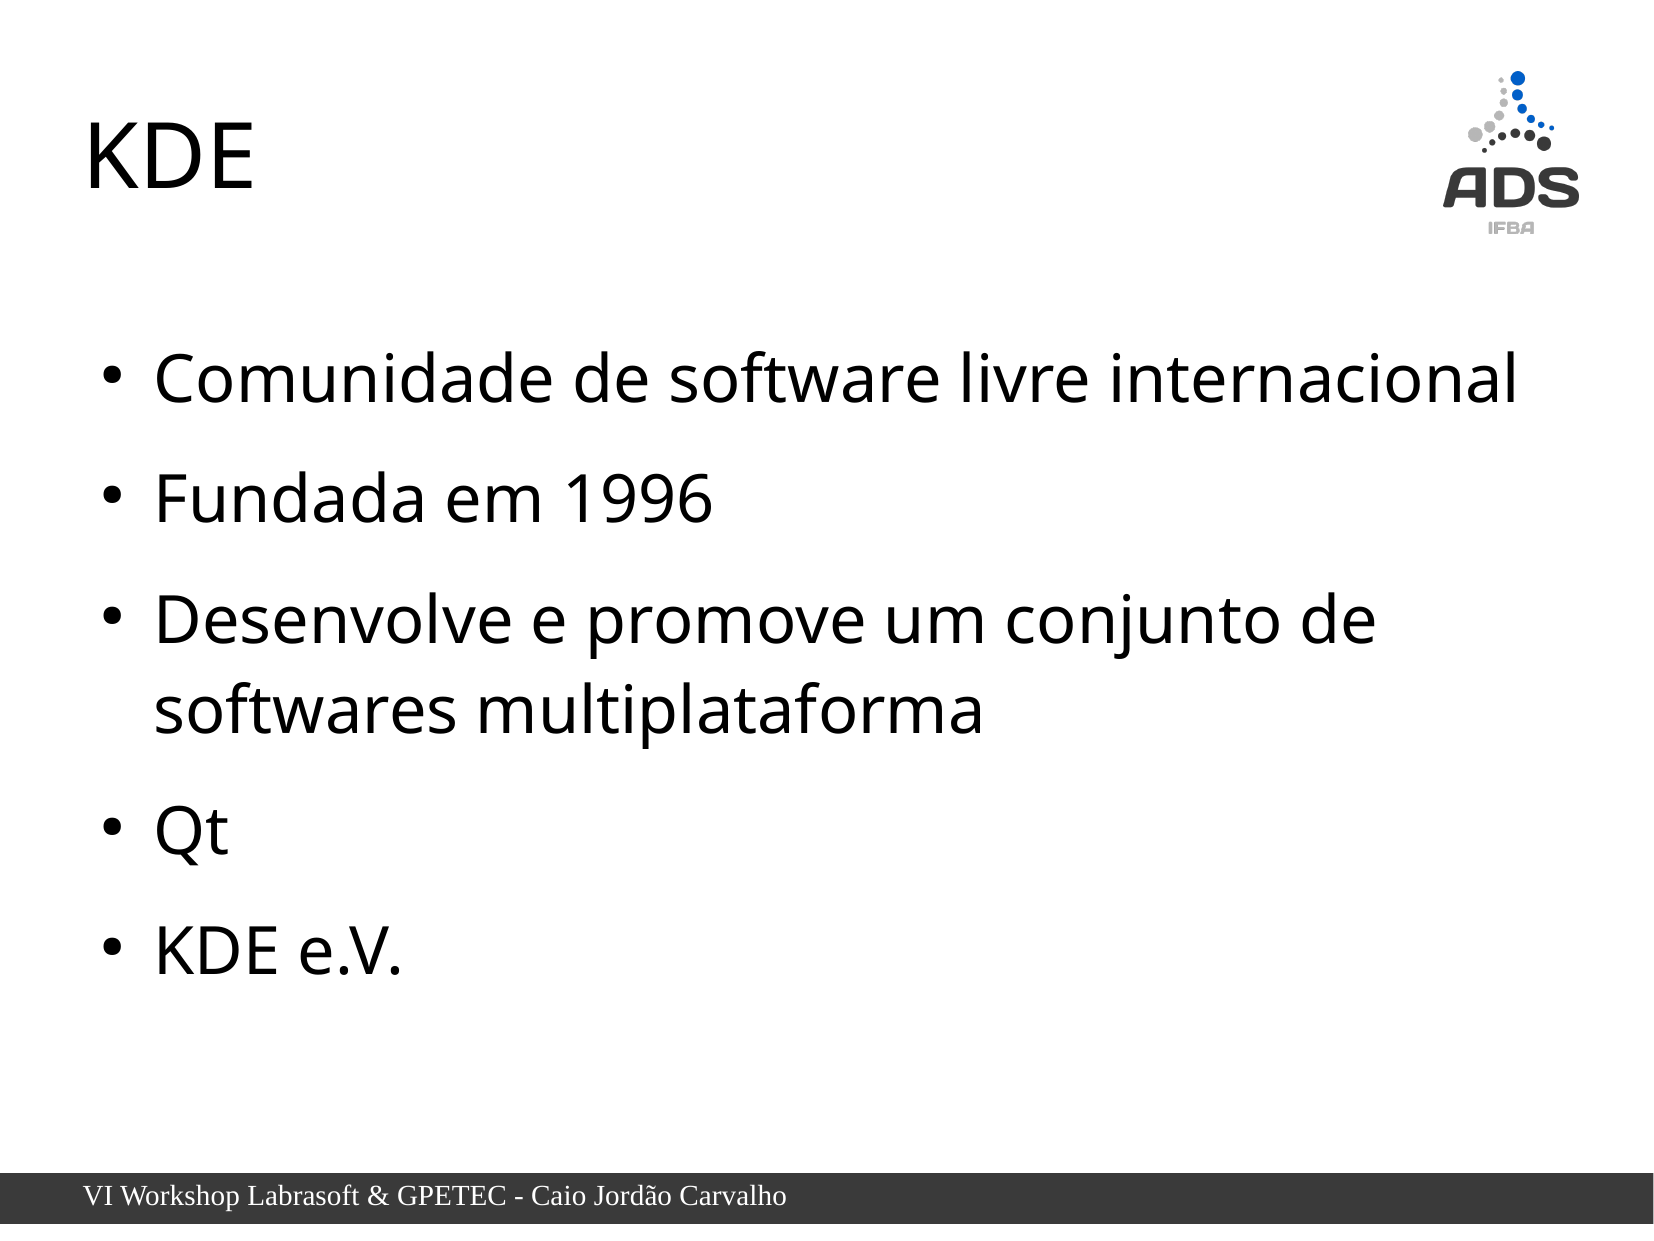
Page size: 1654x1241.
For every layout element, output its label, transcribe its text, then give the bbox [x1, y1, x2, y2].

title KDE [82, 49, 1426, 257]
list Comunidade de software livre internacional Fundada em 1996 Desenvolve e promove um conjunto de softwares multiplataforma Qt KDE e.V. [82, 290, 1571, 1036]
picture [1443, 71, 1579, 234]
